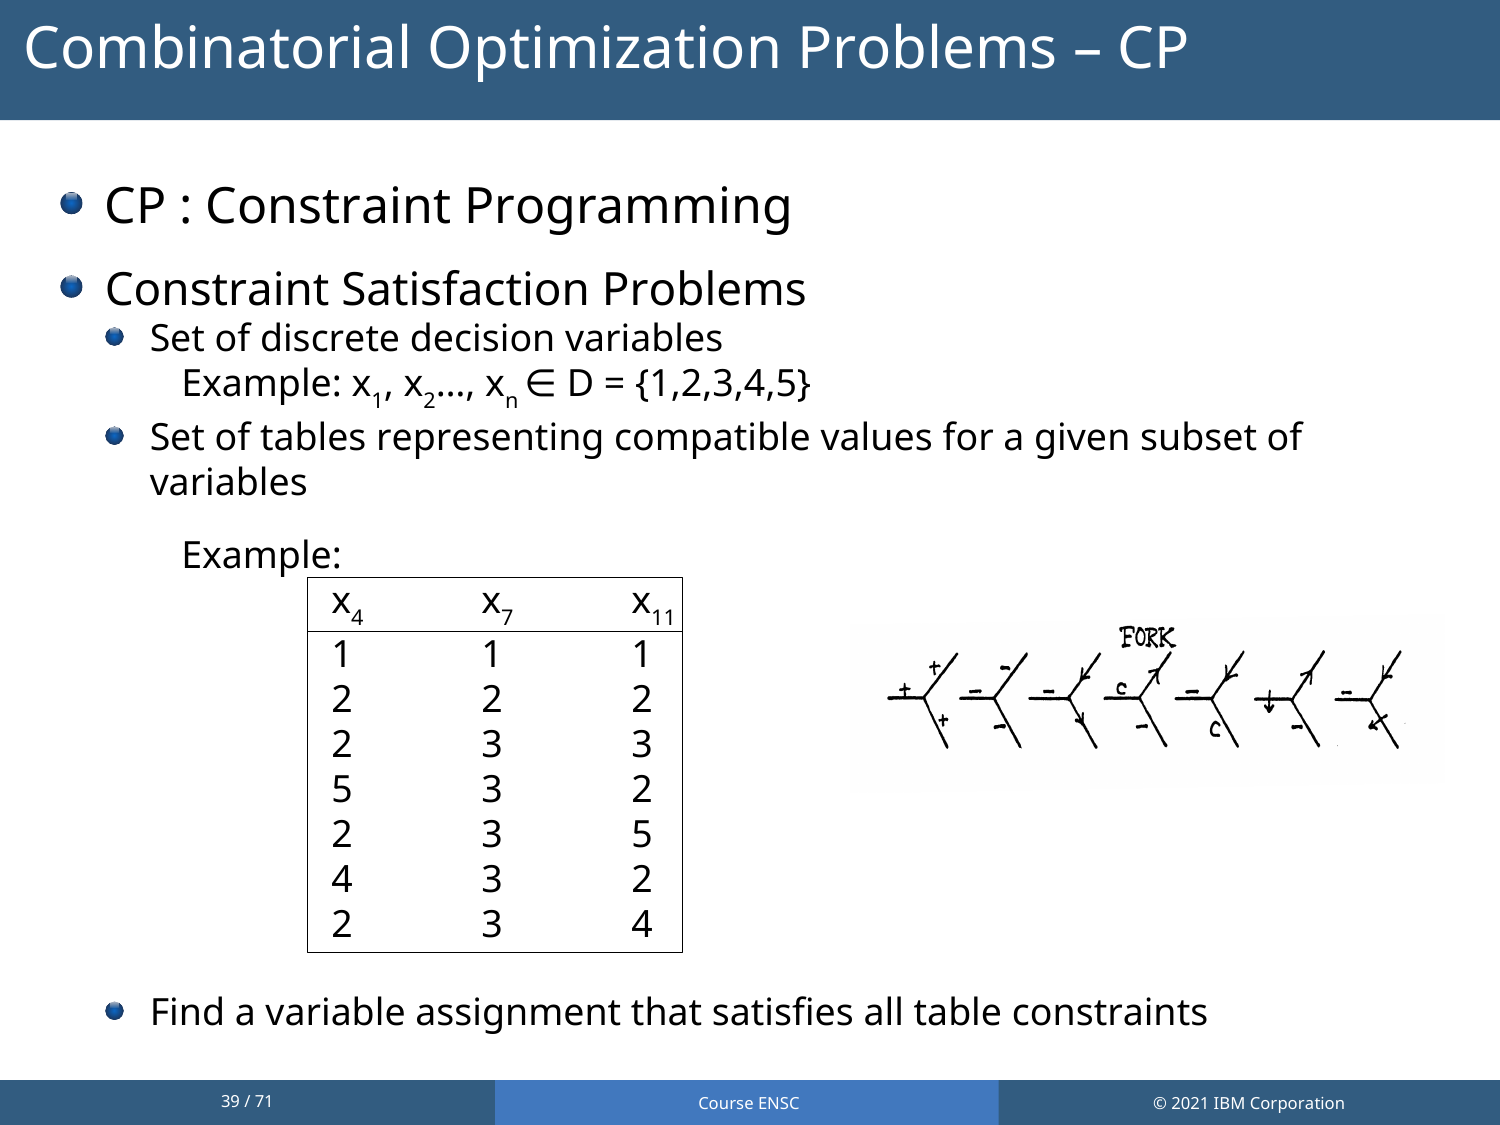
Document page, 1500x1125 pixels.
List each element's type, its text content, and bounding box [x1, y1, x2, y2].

picture [850, 614, 1445, 793]
title Combinatorial Optimization Problems – CP [0, 0, 1500, 121]
list CP : Constraint Programming Constraint Satisfaction Problems Set of discrete decision variables Example: x1, x2…, xn ∈ D = {1,2,3,4,5} Set of tables representing compatible values for a given subset of variables Example: x4 x7 x11 1 1 1 2 2 2 2 3 3 5 3 2 2 3 5 4 3 2 2 3 4 Find a variable assignment that satisfies all table constraints [45, 165, 1441, 1042]
